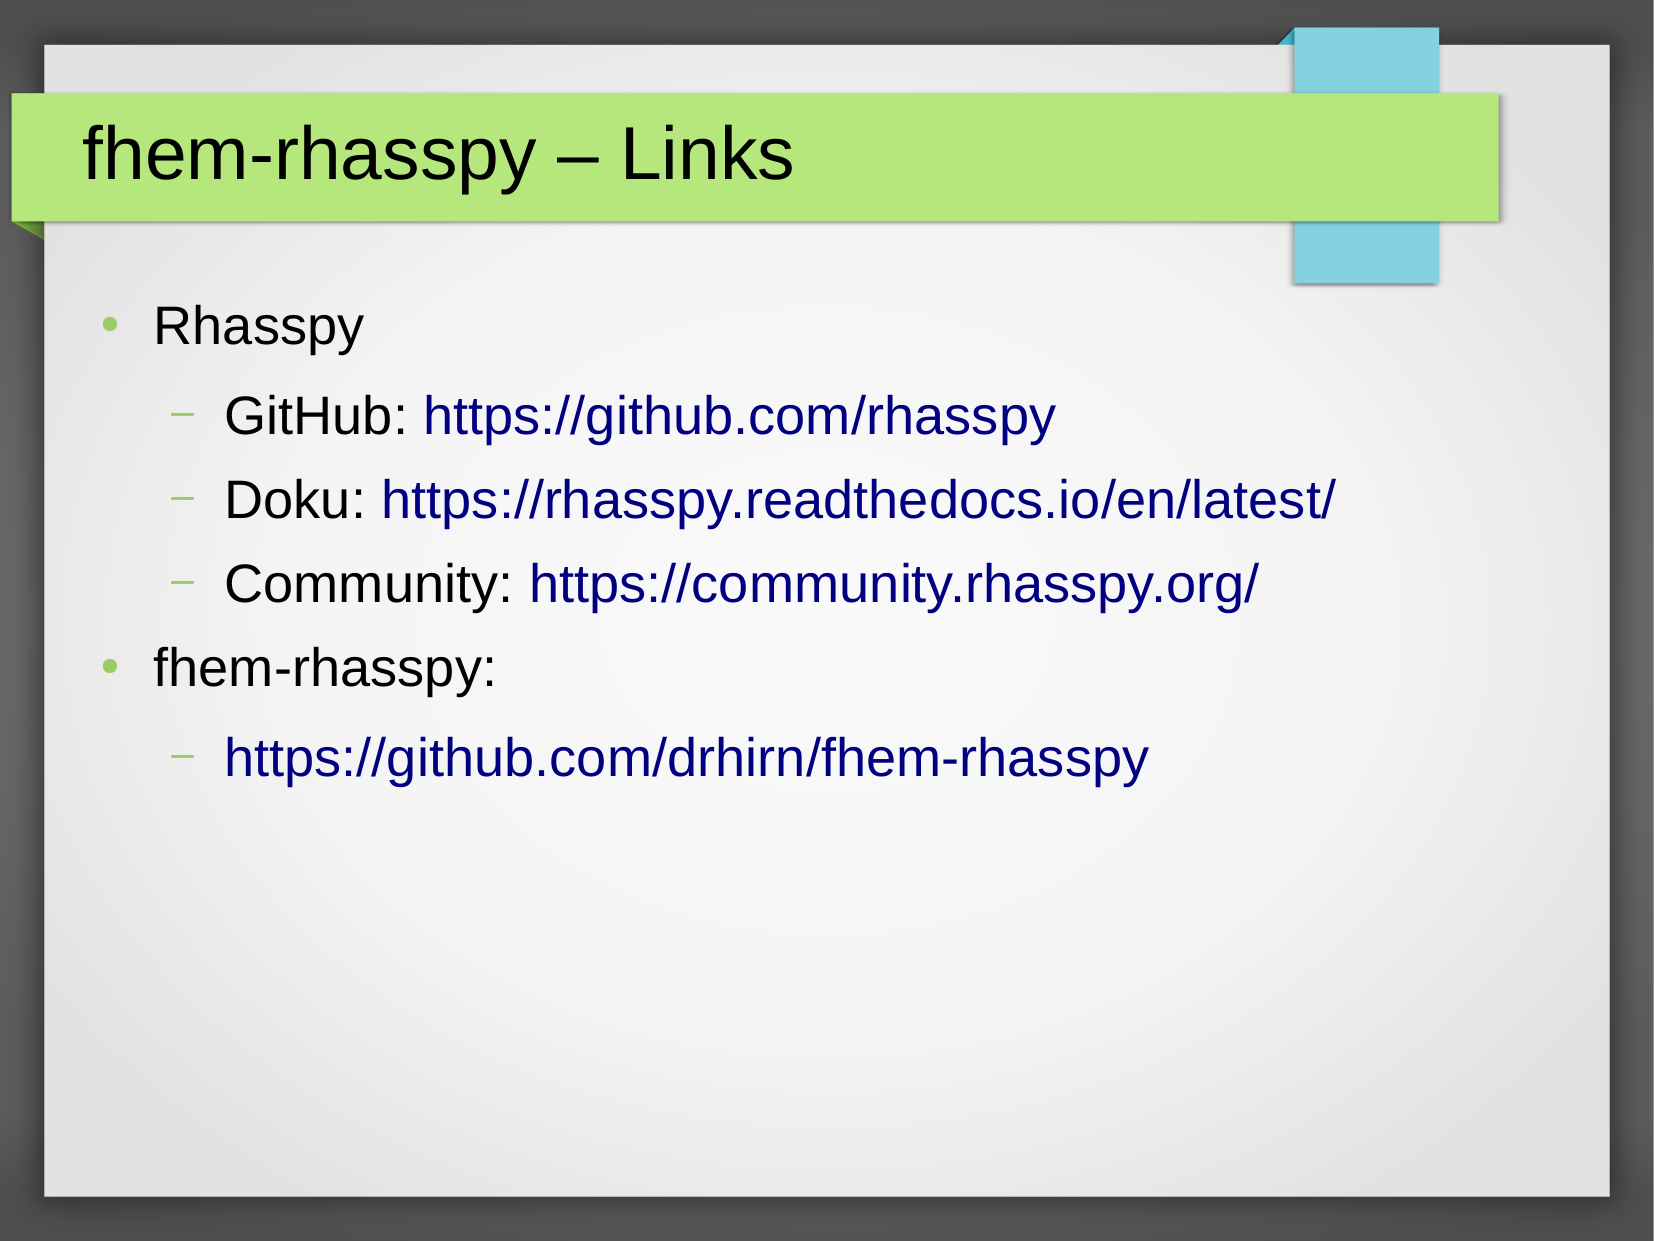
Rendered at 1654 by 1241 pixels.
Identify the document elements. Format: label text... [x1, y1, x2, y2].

list Rhasspy GitHub: https://github.com/rhasspy Doku: https://rhasspy.readthedocs.io/en/latest/ Community: https://community.rhasspy.org/ fhem-rhasspy: https://github.com/drhirn/fhem-rhasspy [82, 295, 1571, 1015]
picture [0, 0, 1654, 1241]
title fhem-rhasspy – Links [82, 94, 1264, 213]
